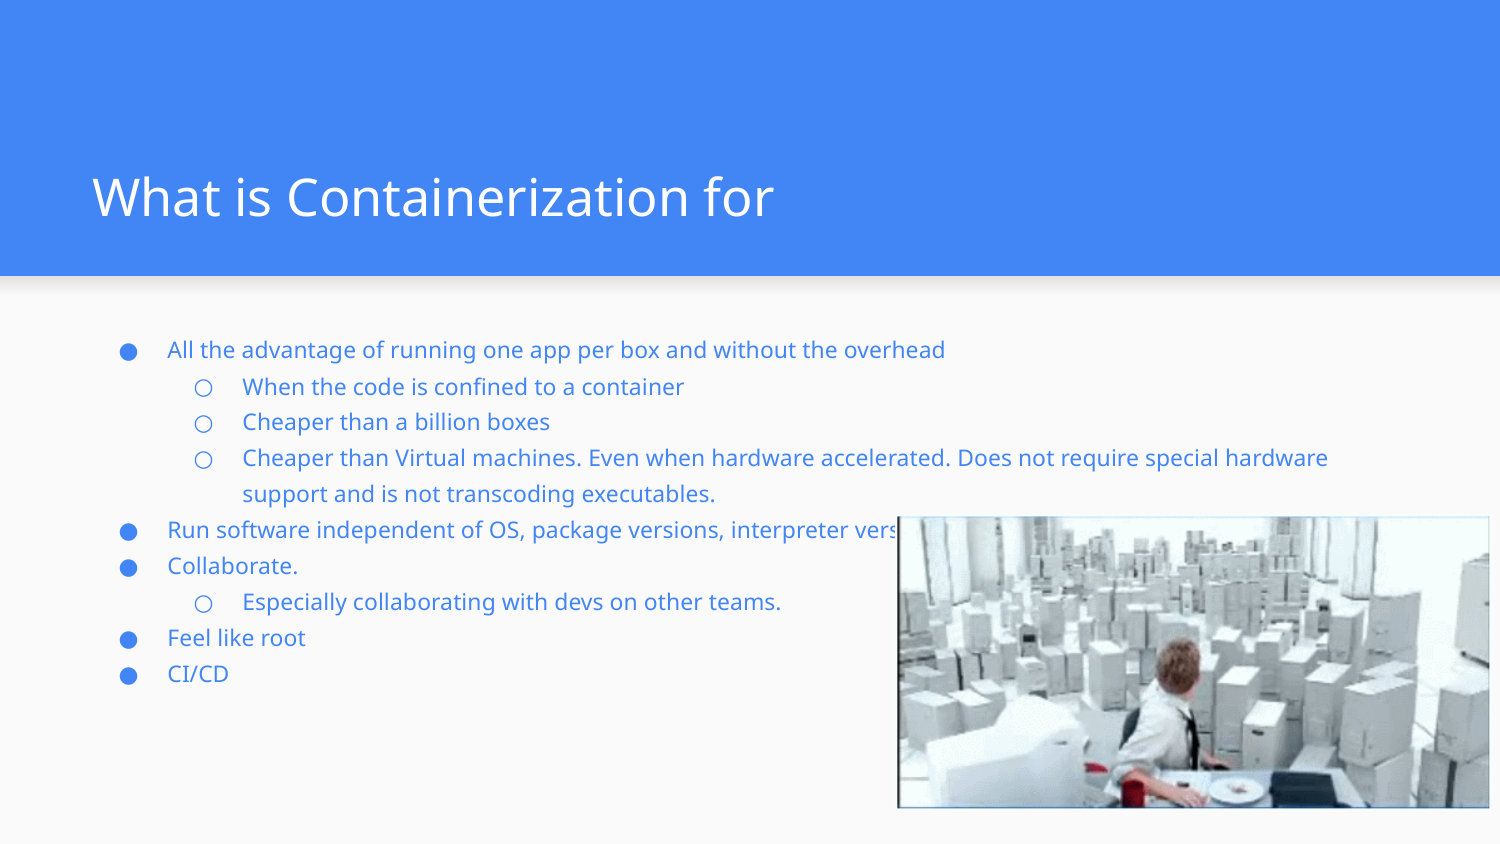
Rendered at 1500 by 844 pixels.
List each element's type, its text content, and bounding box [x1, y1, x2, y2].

title What is Containerization for [77, 121, 1427, 248]
list All the advantage of running one app per box and without the overhead When the code is confined to a container Cheaper than a billion boxes Cheaper than Virtual machines. Even when hardware accelerated. Does not require special hardware support and is not transcoding executables. Run software independent of OS, package versions, interpreter versions Collaborate. Especially collaborating with devs on other teams. Feel like root CI/CD [77, 314, 1427, 760]
picture [895, 514, 1492, 811]
